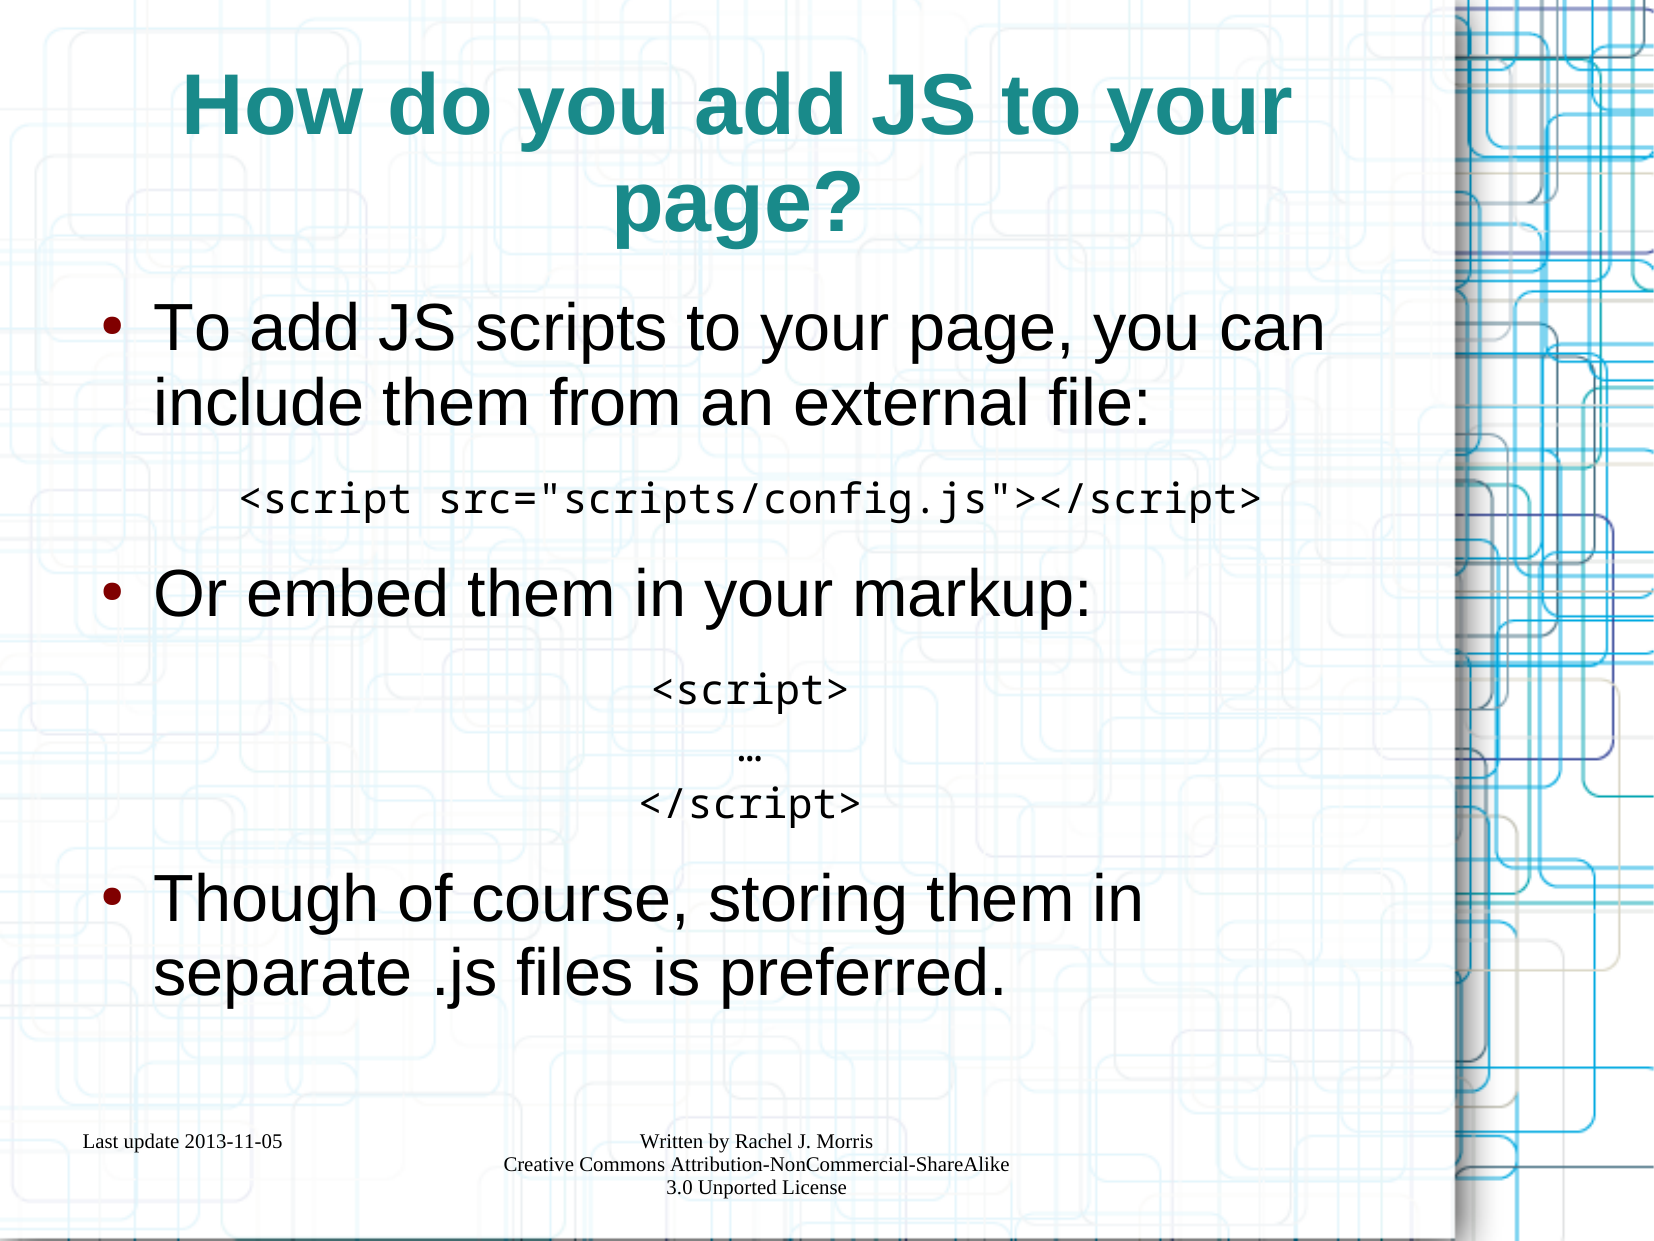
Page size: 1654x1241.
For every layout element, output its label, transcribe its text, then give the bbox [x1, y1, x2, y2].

list To add JS scripts to your page, you can include them from an external file: <script src="scripts/config.js"></script> Or embed them in your markup: <script> … </script> Though of course, storing them in separate .js files is preferred. [82, 290, 1418, 1010]
picture [0, 0, 1654, 1241]
title How do you add JS to your page? [59, 49, 1418, 257]
